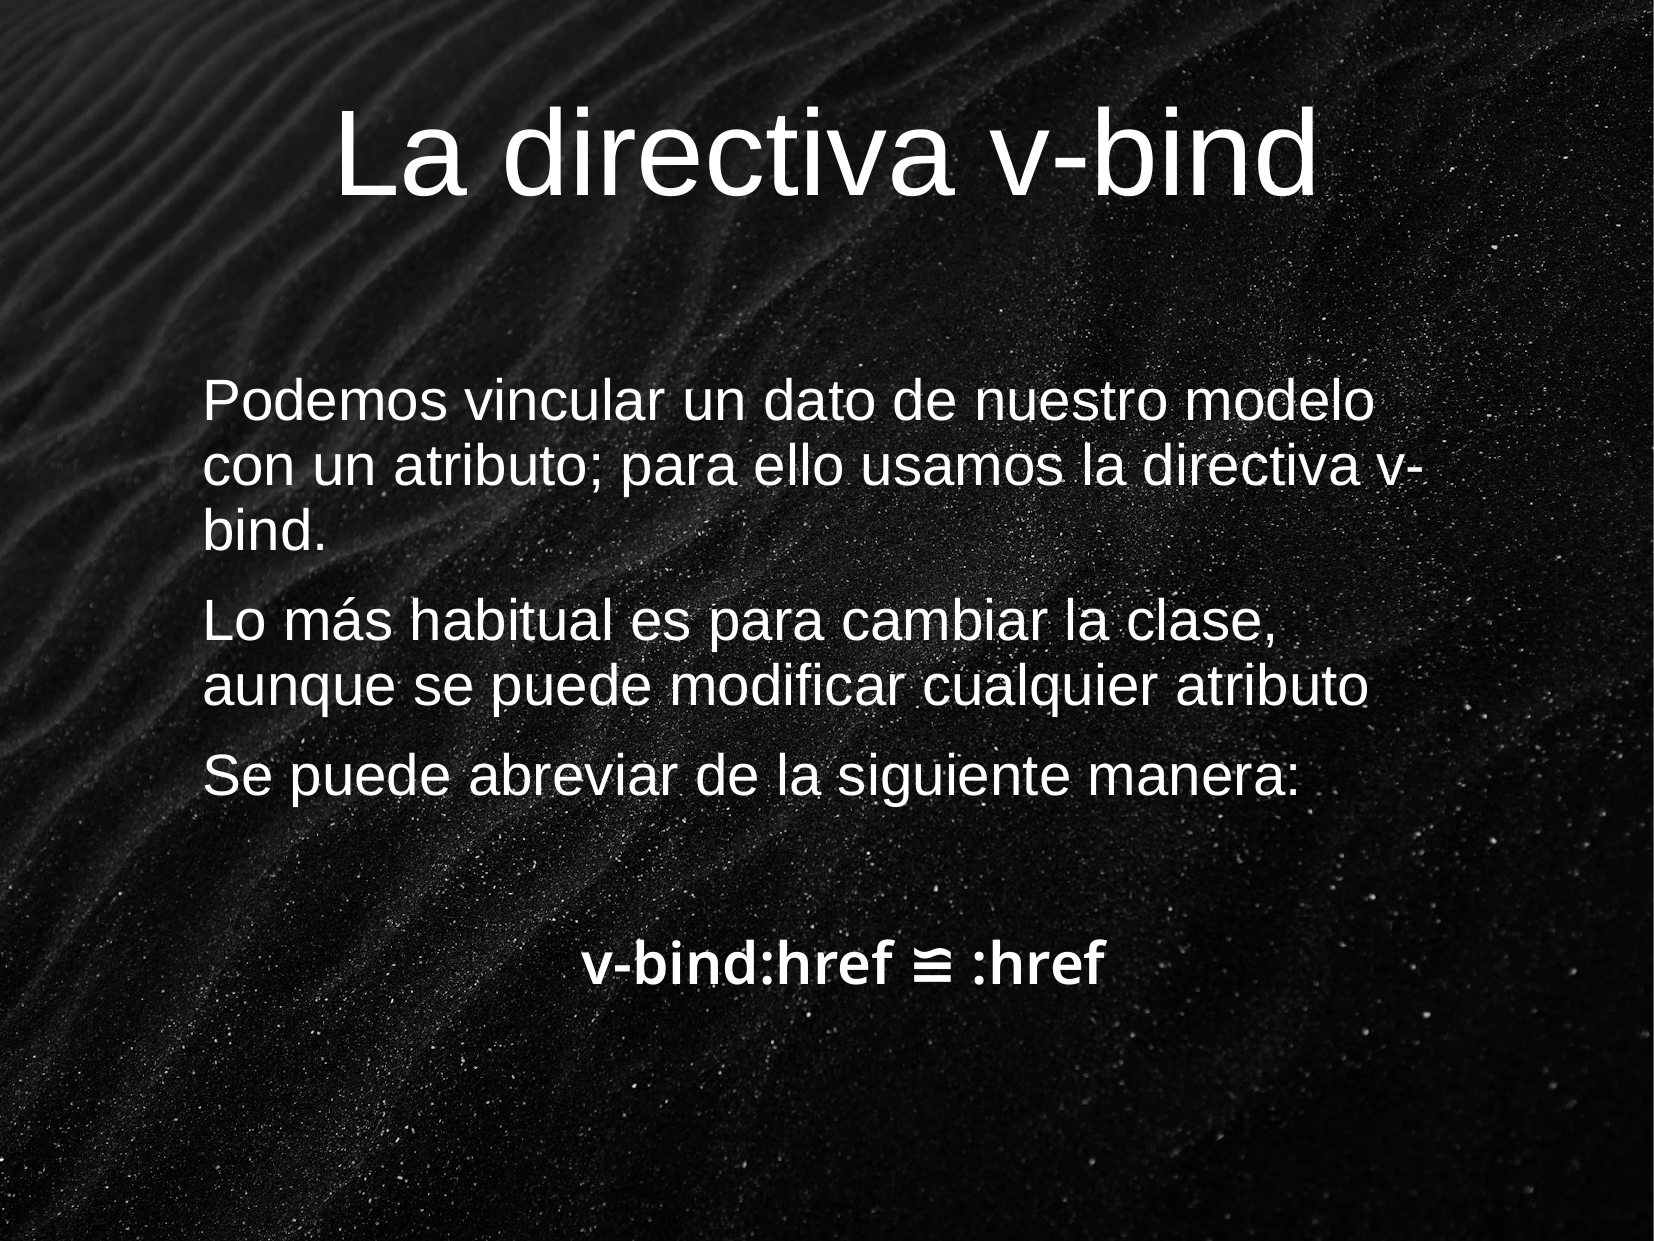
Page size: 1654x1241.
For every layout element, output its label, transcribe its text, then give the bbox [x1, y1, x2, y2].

picture [0, 0, 1654, 1241]
text_box Podemos vincular un dato de nuestro modelo con un atributo; para ello usamos la directiva v-bind. Lo más habitual es para cambiar la clase, aunque se puede modificar cualquier atributo Se puede abreviar de la siguiente manera: v-bind:href ≌ :href [187, 360, 1501, 1126]
title La directiva v-bind [82, 49, 1571, 257]
